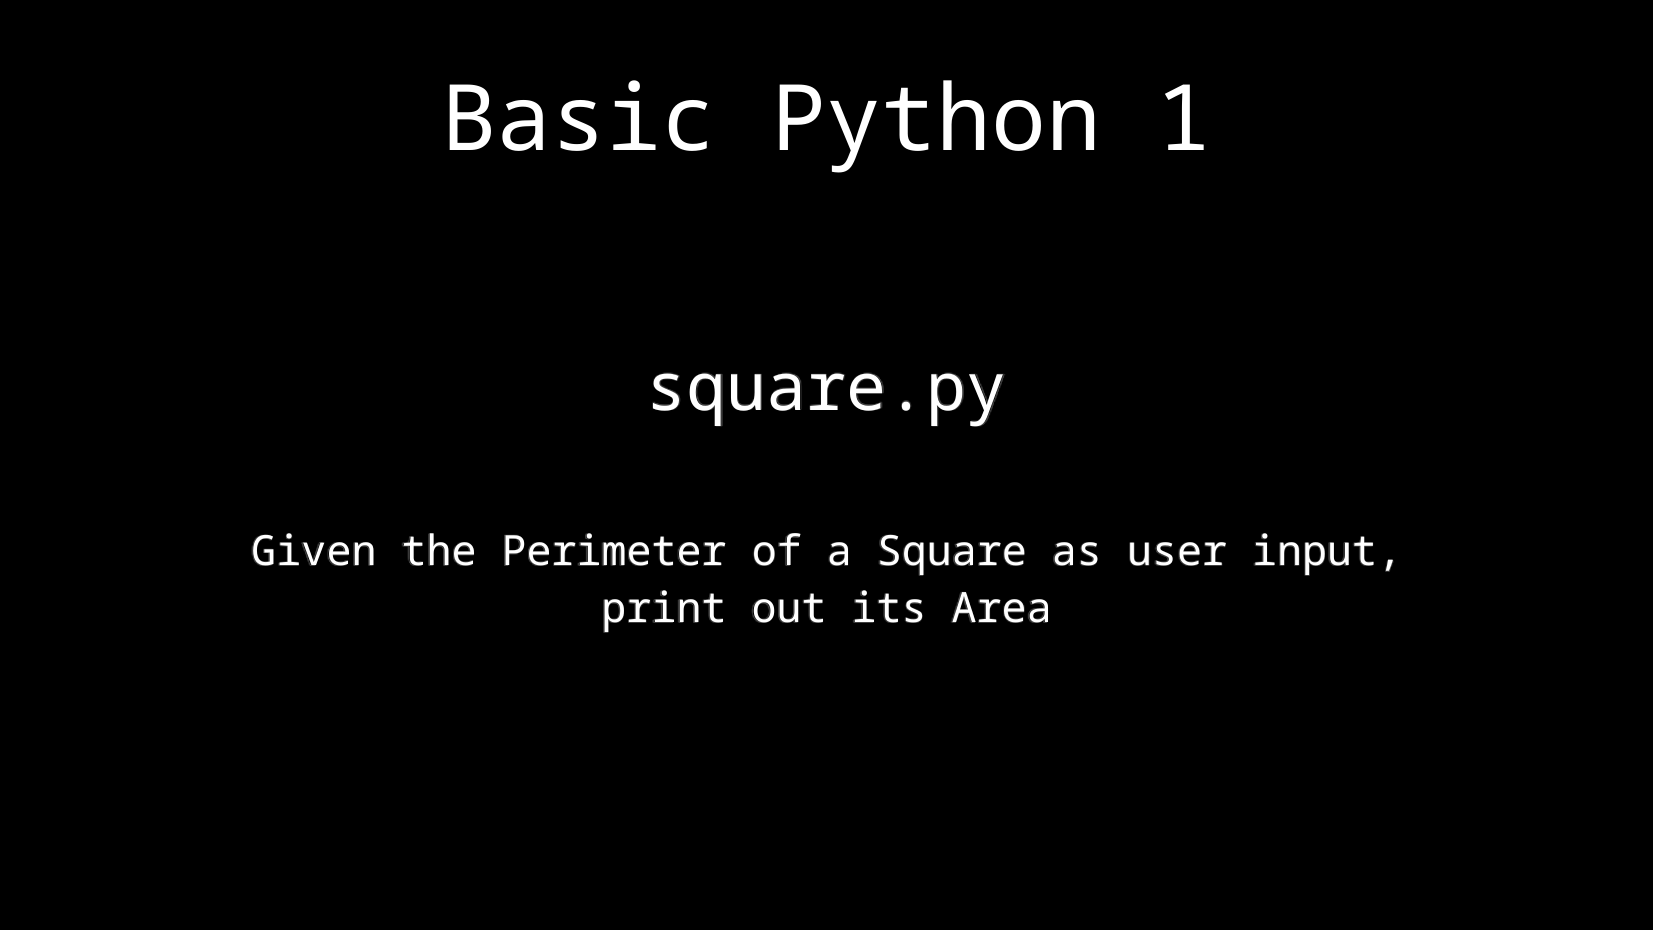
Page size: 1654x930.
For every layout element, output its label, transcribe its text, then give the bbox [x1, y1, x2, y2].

subtitle square.py Given the Perimeter of a Square as user input, print out its Area [82, 217, 1571, 757]
title Basic Python 1 [82, 37, 1571, 193]
